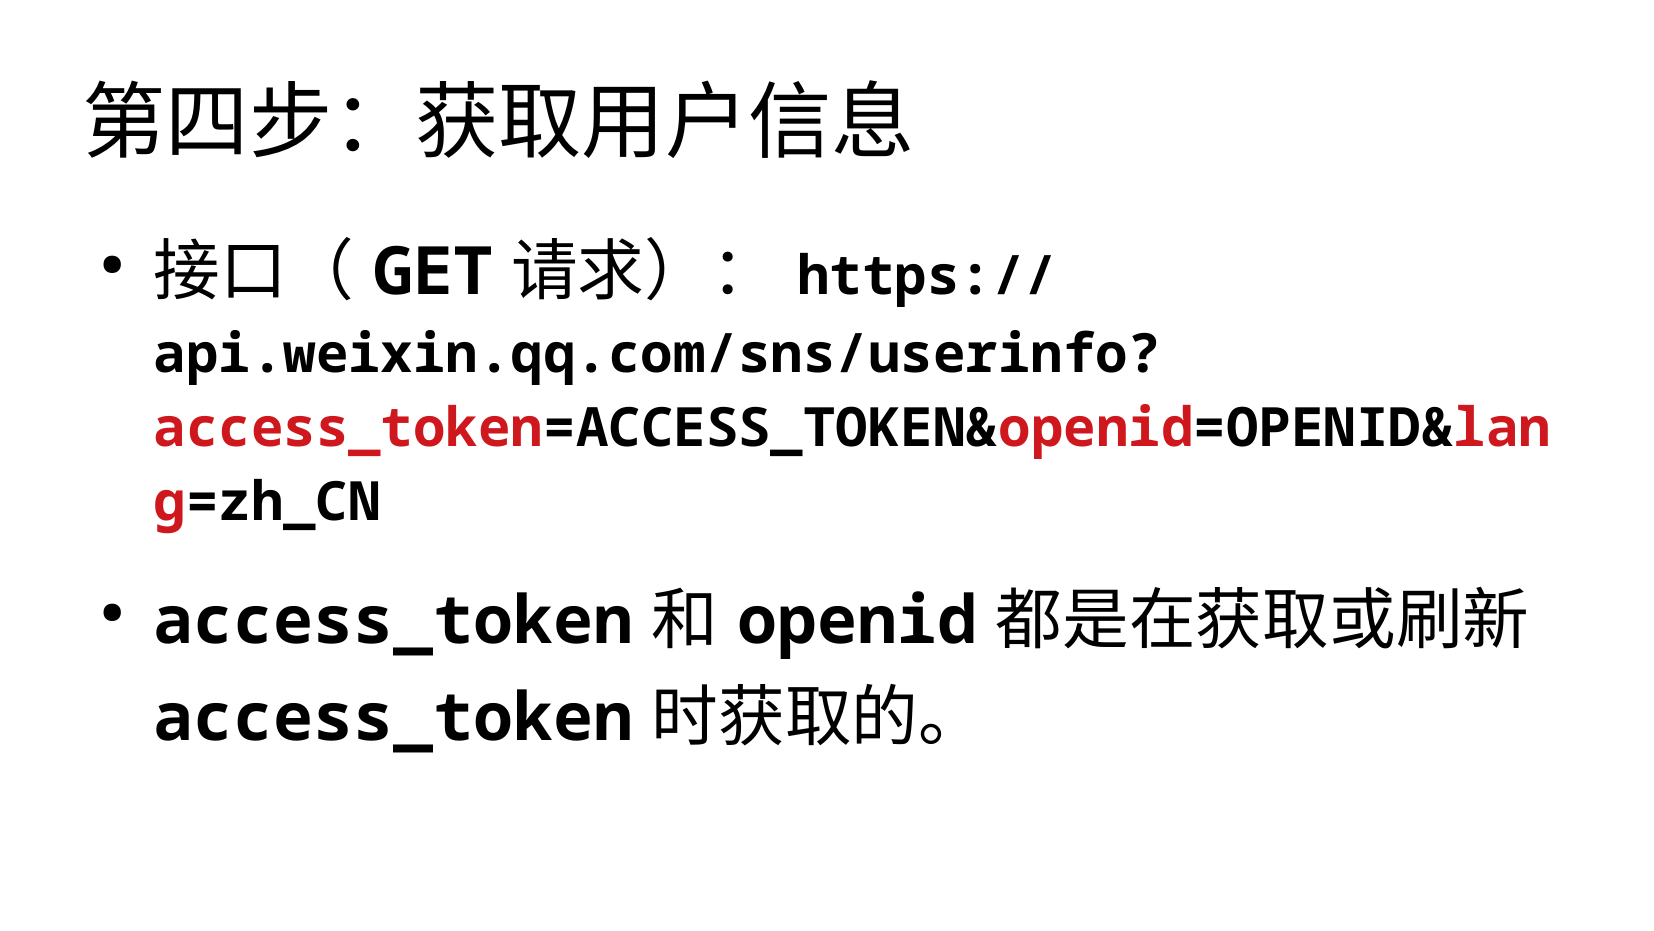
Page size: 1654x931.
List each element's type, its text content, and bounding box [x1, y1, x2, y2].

list 接口（GET请求）：https://api.weixin.qq.com/sns/userinfo?access_token=ACCESS_TOKEN&openid=OPENID&lang=zh_CN access_token和openid都是在获取或刷新access_token时获取的。 [82, 217, 1571, 848]
title 第四步：获取用户信息 [82, 37, 1571, 193]
